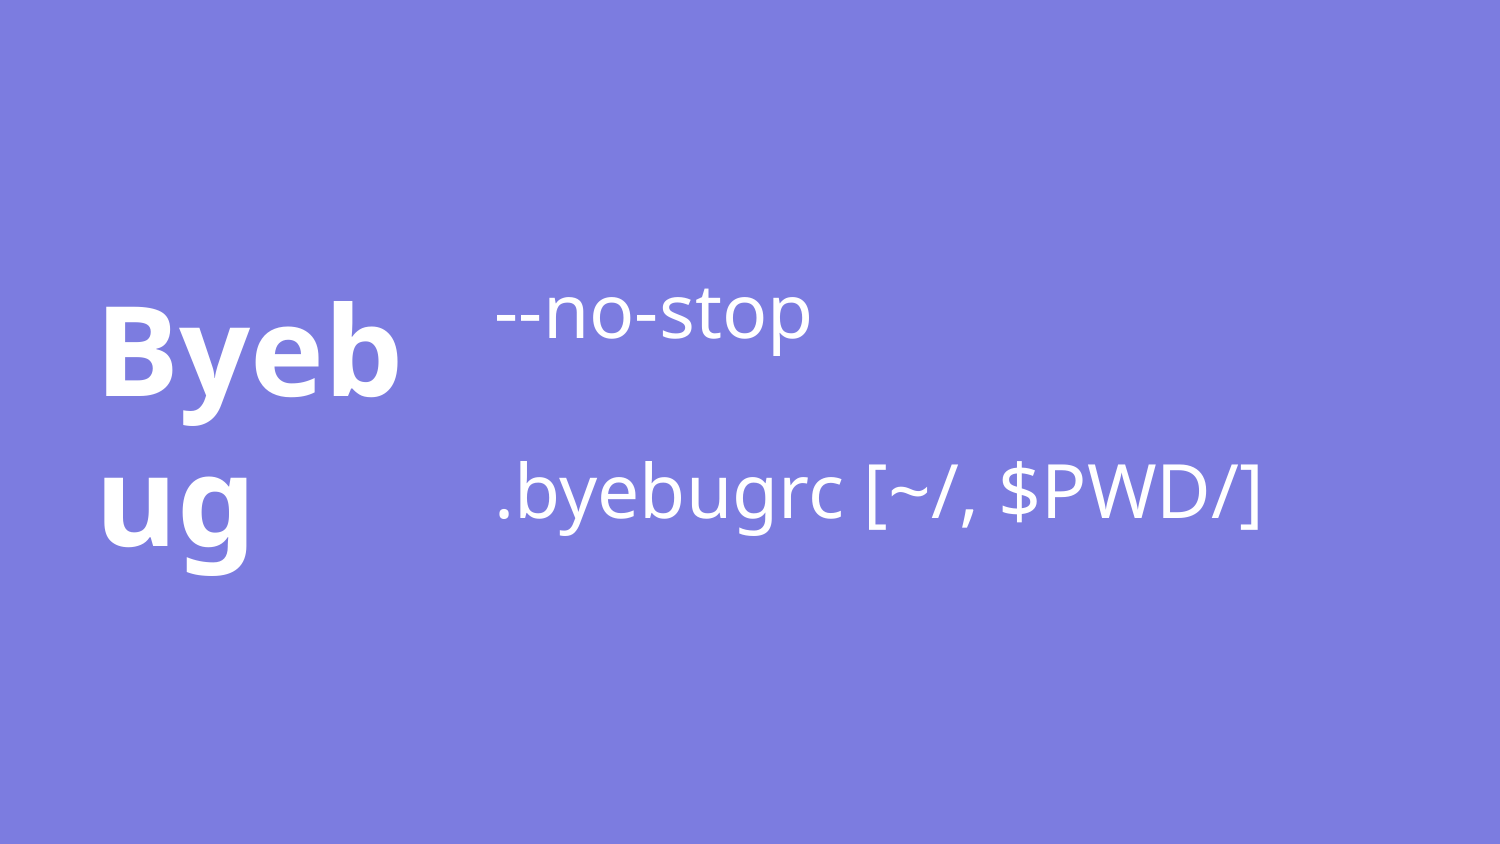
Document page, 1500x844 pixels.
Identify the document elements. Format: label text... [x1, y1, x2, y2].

text_box --no-stop .byebugrc [~/, $PWD/] [479, 248, 1500, 596]
title Byebug [80, 86, 424, 758]
